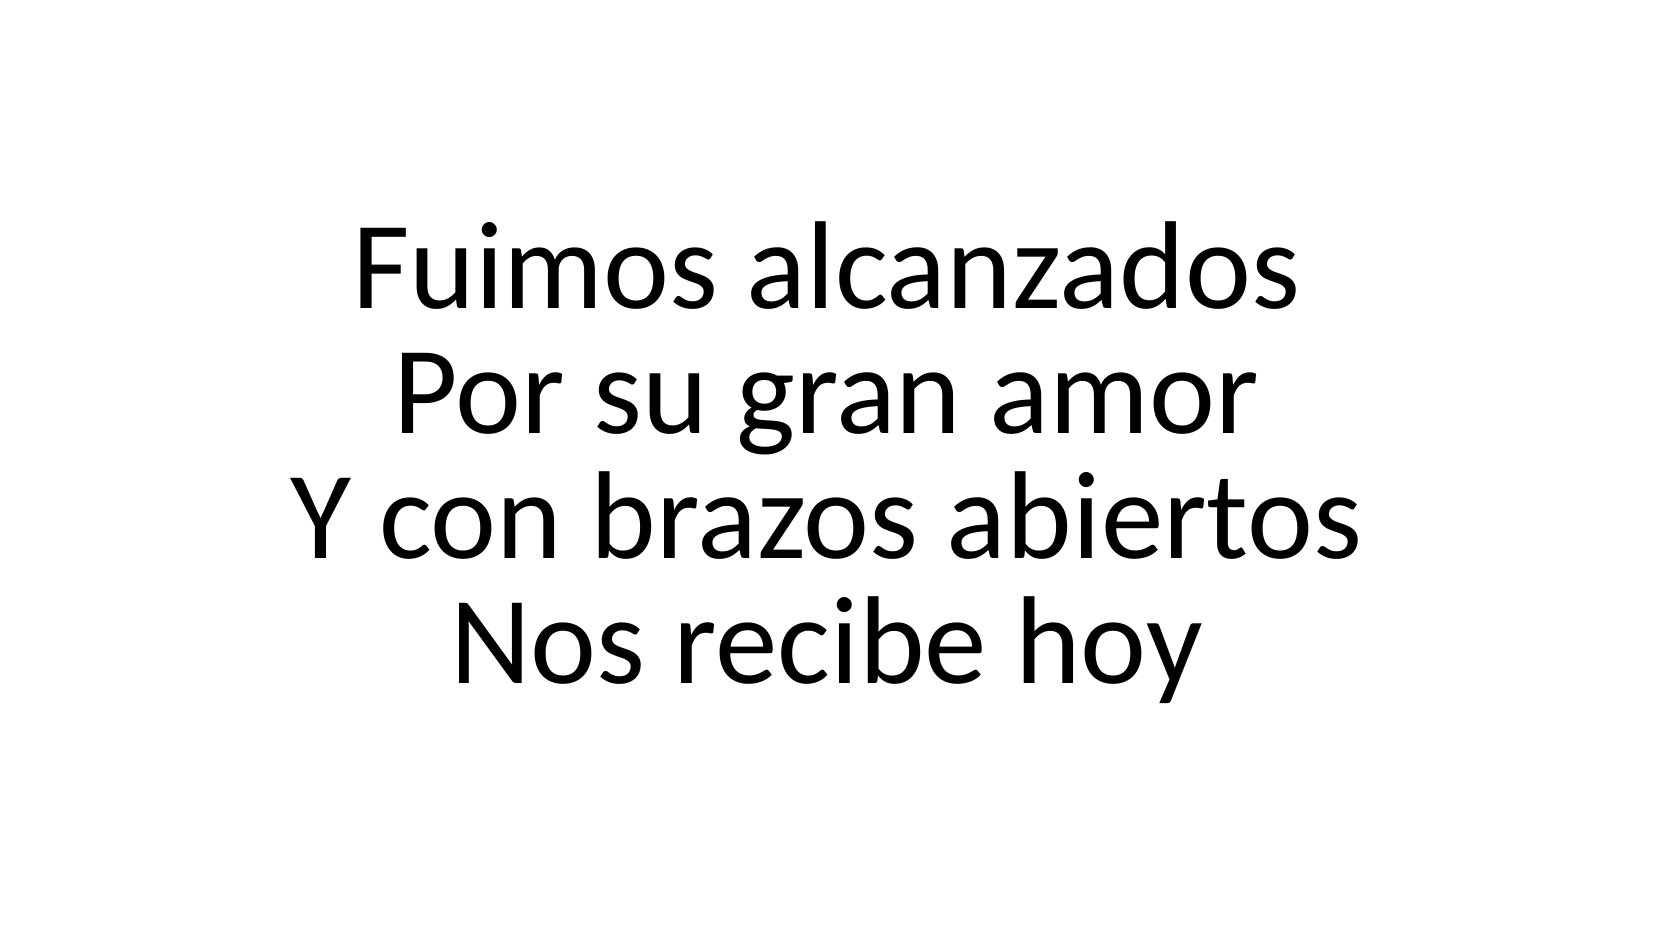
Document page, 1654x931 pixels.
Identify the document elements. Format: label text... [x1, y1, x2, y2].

title Fuimos alcanzados Por su gran amor Y con brazos abiertos Nos recibe hoy [0, 0, 1654, 931]
